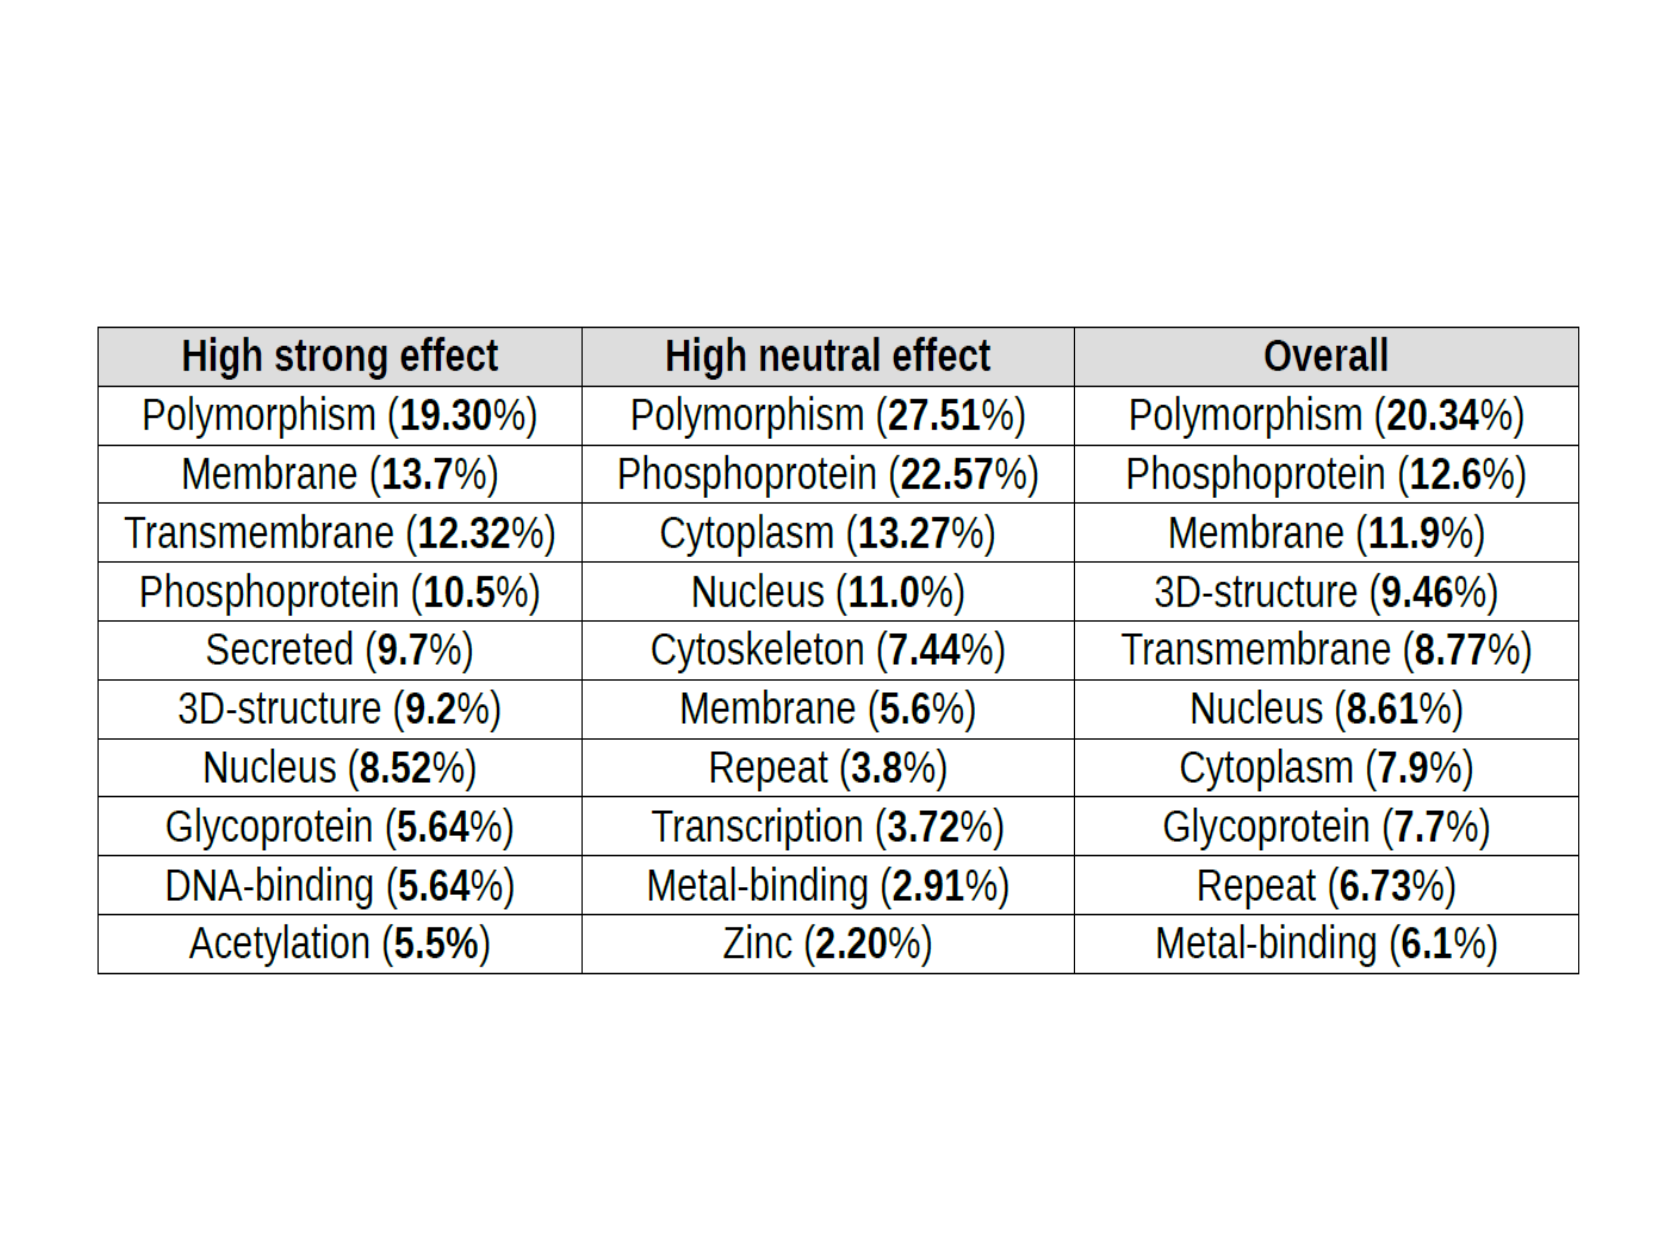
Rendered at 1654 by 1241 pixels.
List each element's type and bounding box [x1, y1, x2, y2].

picture [94, 318, 1583, 980]
